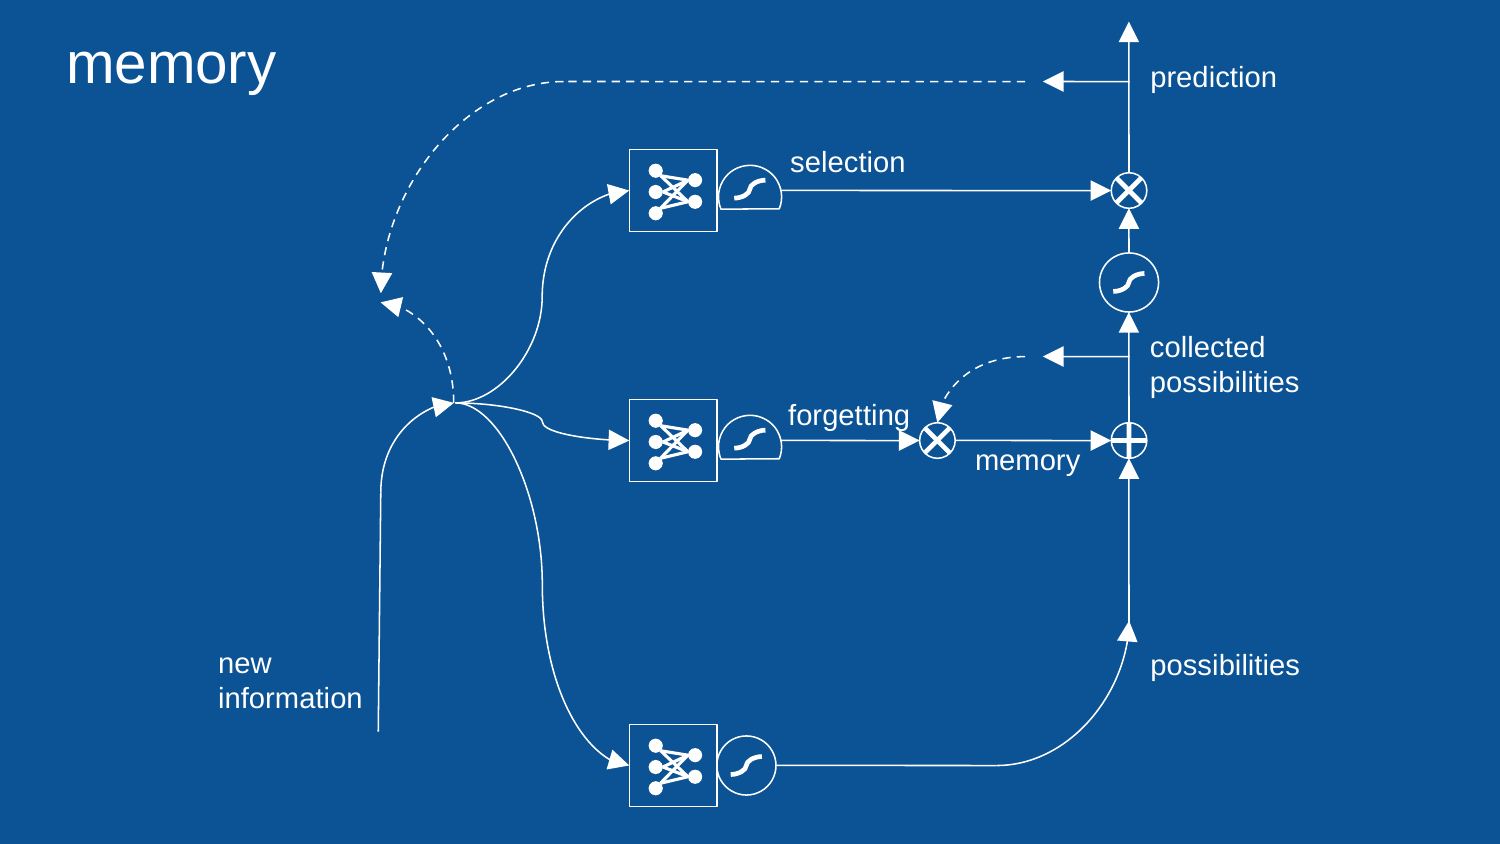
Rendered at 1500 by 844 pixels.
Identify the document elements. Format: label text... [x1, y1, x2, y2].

text_box [648, 781, 663, 796]
text_box [648, 206, 663, 221]
text_box [688, 173, 703, 188]
text_box collected possibilities [1134, 313, 1316, 380]
text_box [648, 434, 663, 450]
text_box [648, 456, 663, 471]
text_box memory [959, 426, 1099, 493]
text_box [648, 184, 663, 200]
text_box [688, 423, 703, 438]
text_box selection [775, 128, 925, 195]
text_box prediction [1135, 43, 1305, 110]
text_box [648, 413, 663, 428]
text_box [688, 444, 703, 459]
text_box [688, 769, 703, 784]
text_box new information [203, 629, 384, 748]
text_box [648, 163, 663, 178]
text_box forgetting [773, 380, 930, 447]
text_box possibilities [1135, 630, 1316, 697]
text_box [648, 738, 663, 753]
text_box [648, 759, 663, 775]
text_box [688, 194, 703, 209]
text_box [688, 748, 703, 763]
title memory [51, 10, 396, 427]
